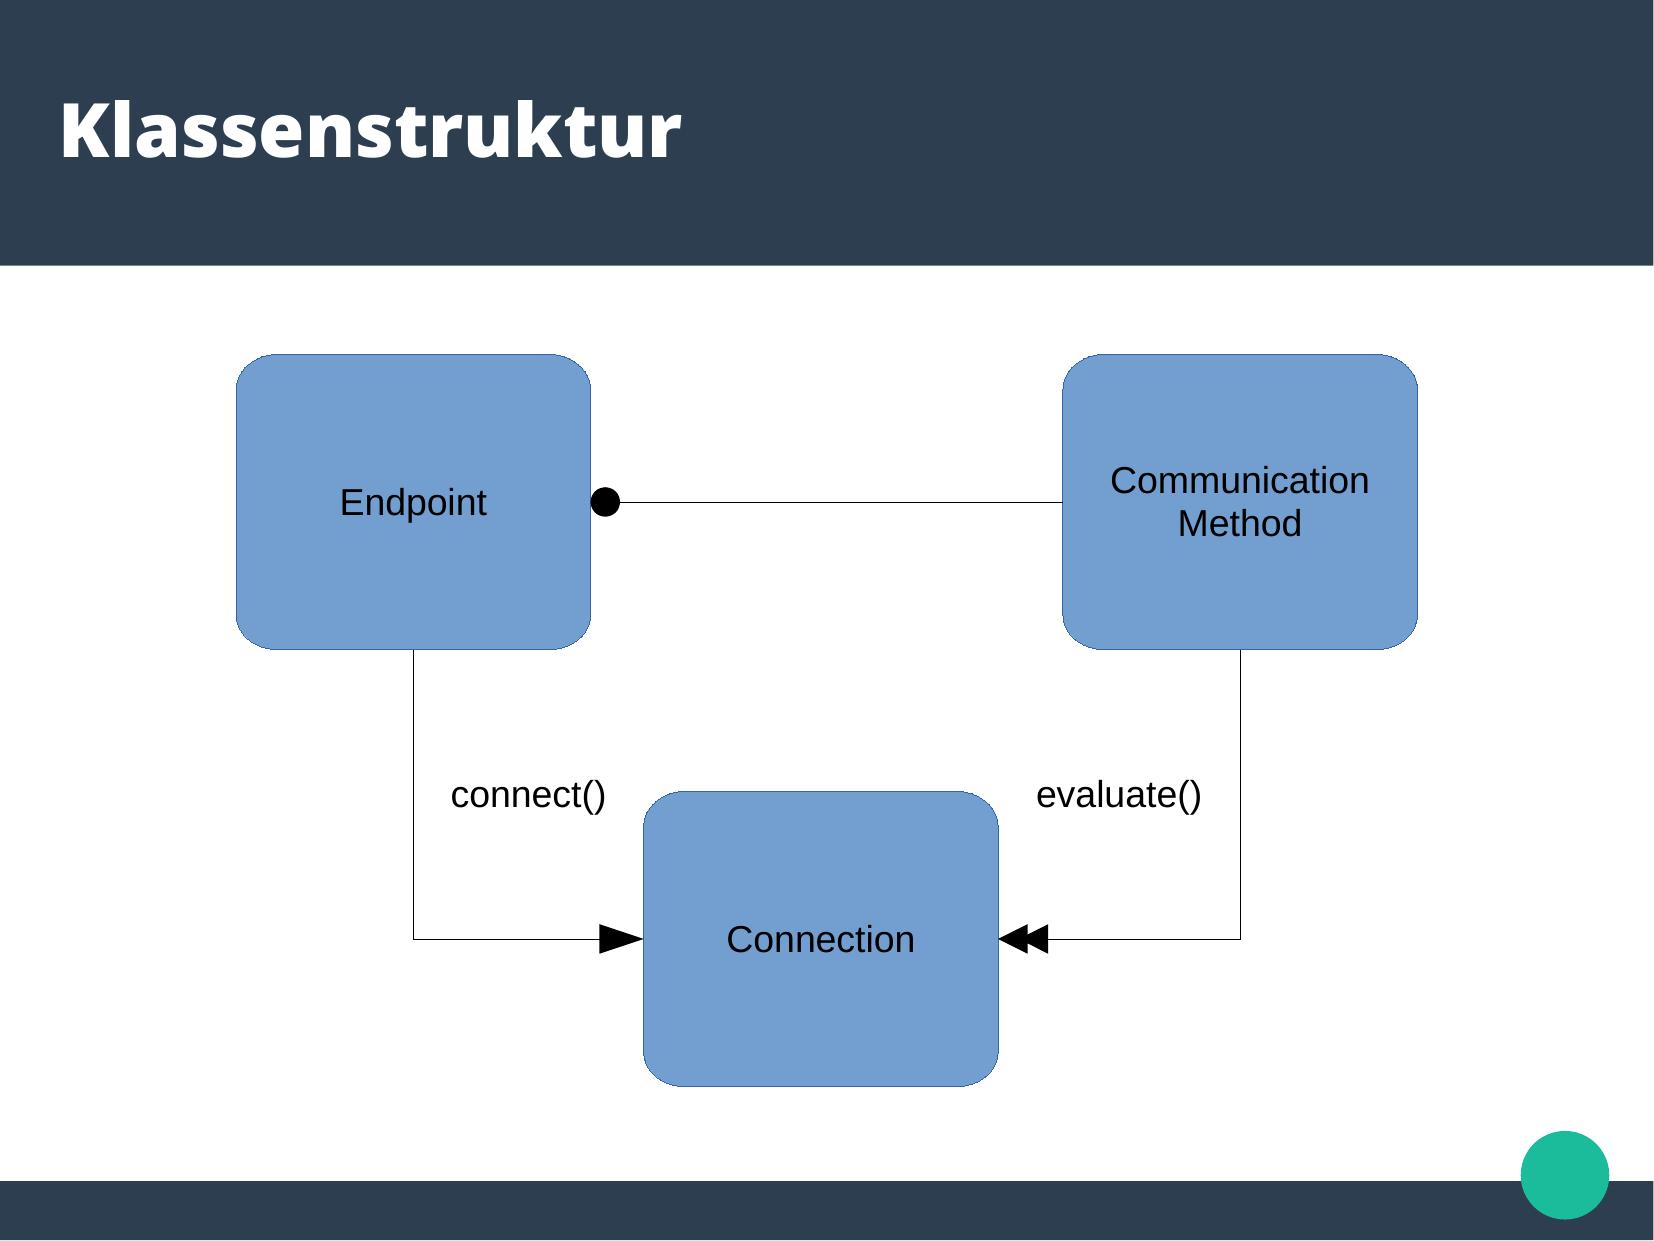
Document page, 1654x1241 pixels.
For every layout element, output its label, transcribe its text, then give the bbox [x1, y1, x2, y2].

title Klassenstruktur [59, 49, 1595, 207]
text_box Endpoint [236, 354, 591, 650]
text_box Connection [643, 791, 999, 1087]
text_box Communication Method [1062, 354, 1418, 650]
